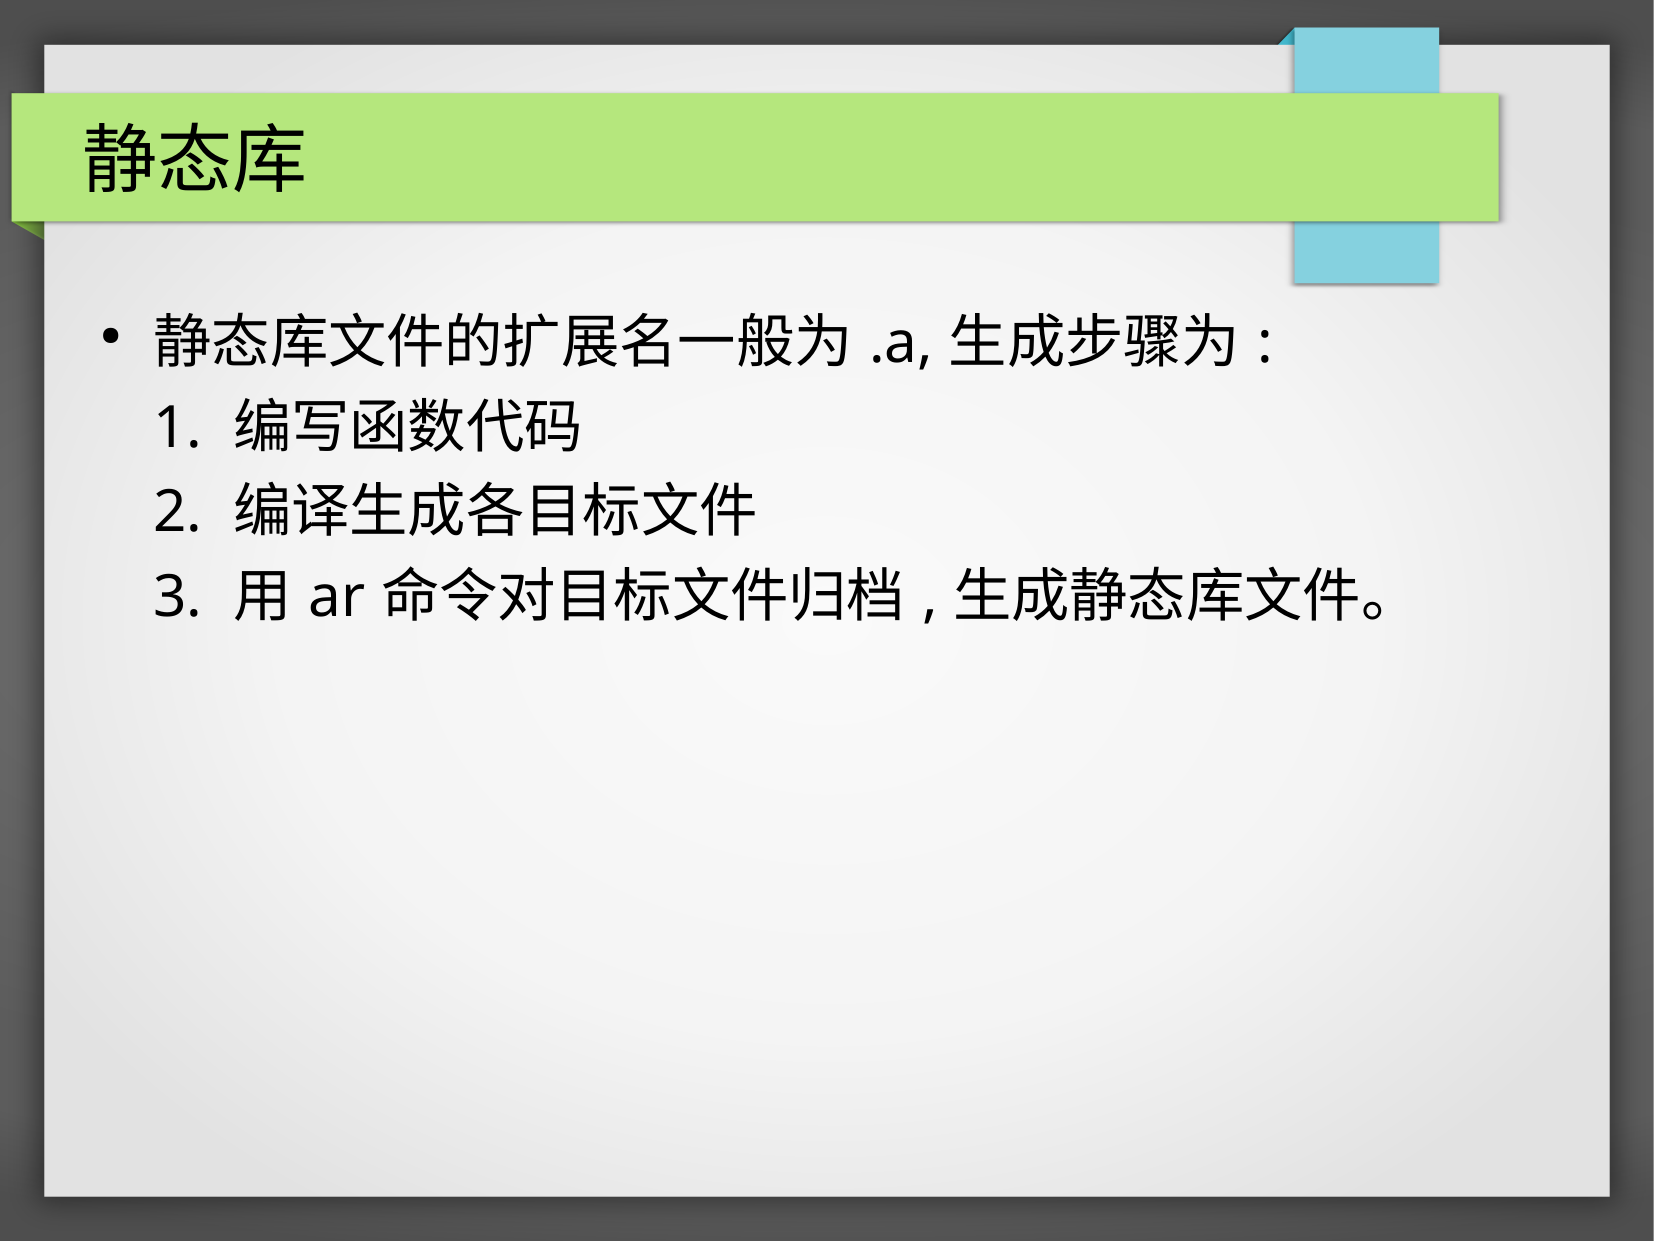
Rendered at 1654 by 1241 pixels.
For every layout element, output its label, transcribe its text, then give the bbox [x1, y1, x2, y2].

picture [0, 0, 1654, 1241]
title 静态库 [82, 94, 1264, 213]
list 静态库文件的扩展名一般为.a,生成步骤为: 1. 编写函数代码 2. 编译生成各目标文件 3. 用ar命令对目标文件归档,生成静态库文件。 [82, 295, 1571, 1015]
